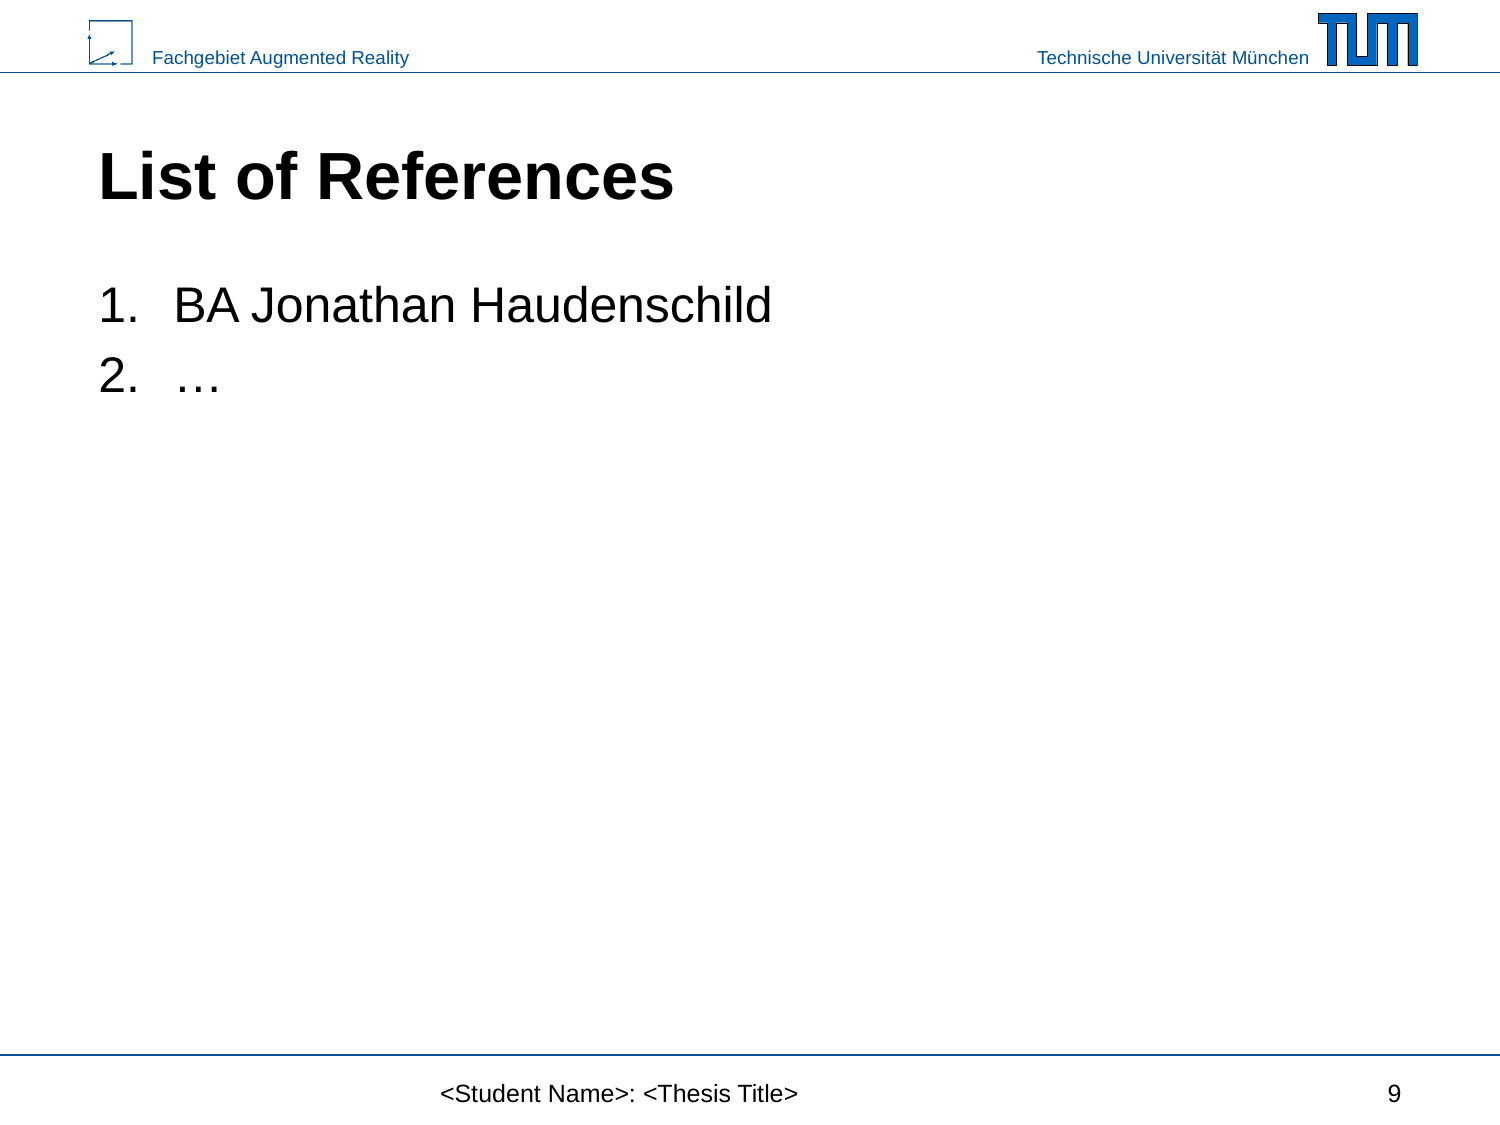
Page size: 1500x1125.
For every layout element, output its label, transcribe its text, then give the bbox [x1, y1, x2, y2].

slide_number 3 [1104, 1067, 1417, 1118]
footer <Student Name>: <Thesis Title> [425, 1067, 1075, 1118]
picture [83, 14, 136, 68]
list BA Jonathan Haudenschild … [83, 264, 1417, 1013]
title List of References [83, 120, 1417, 221]
